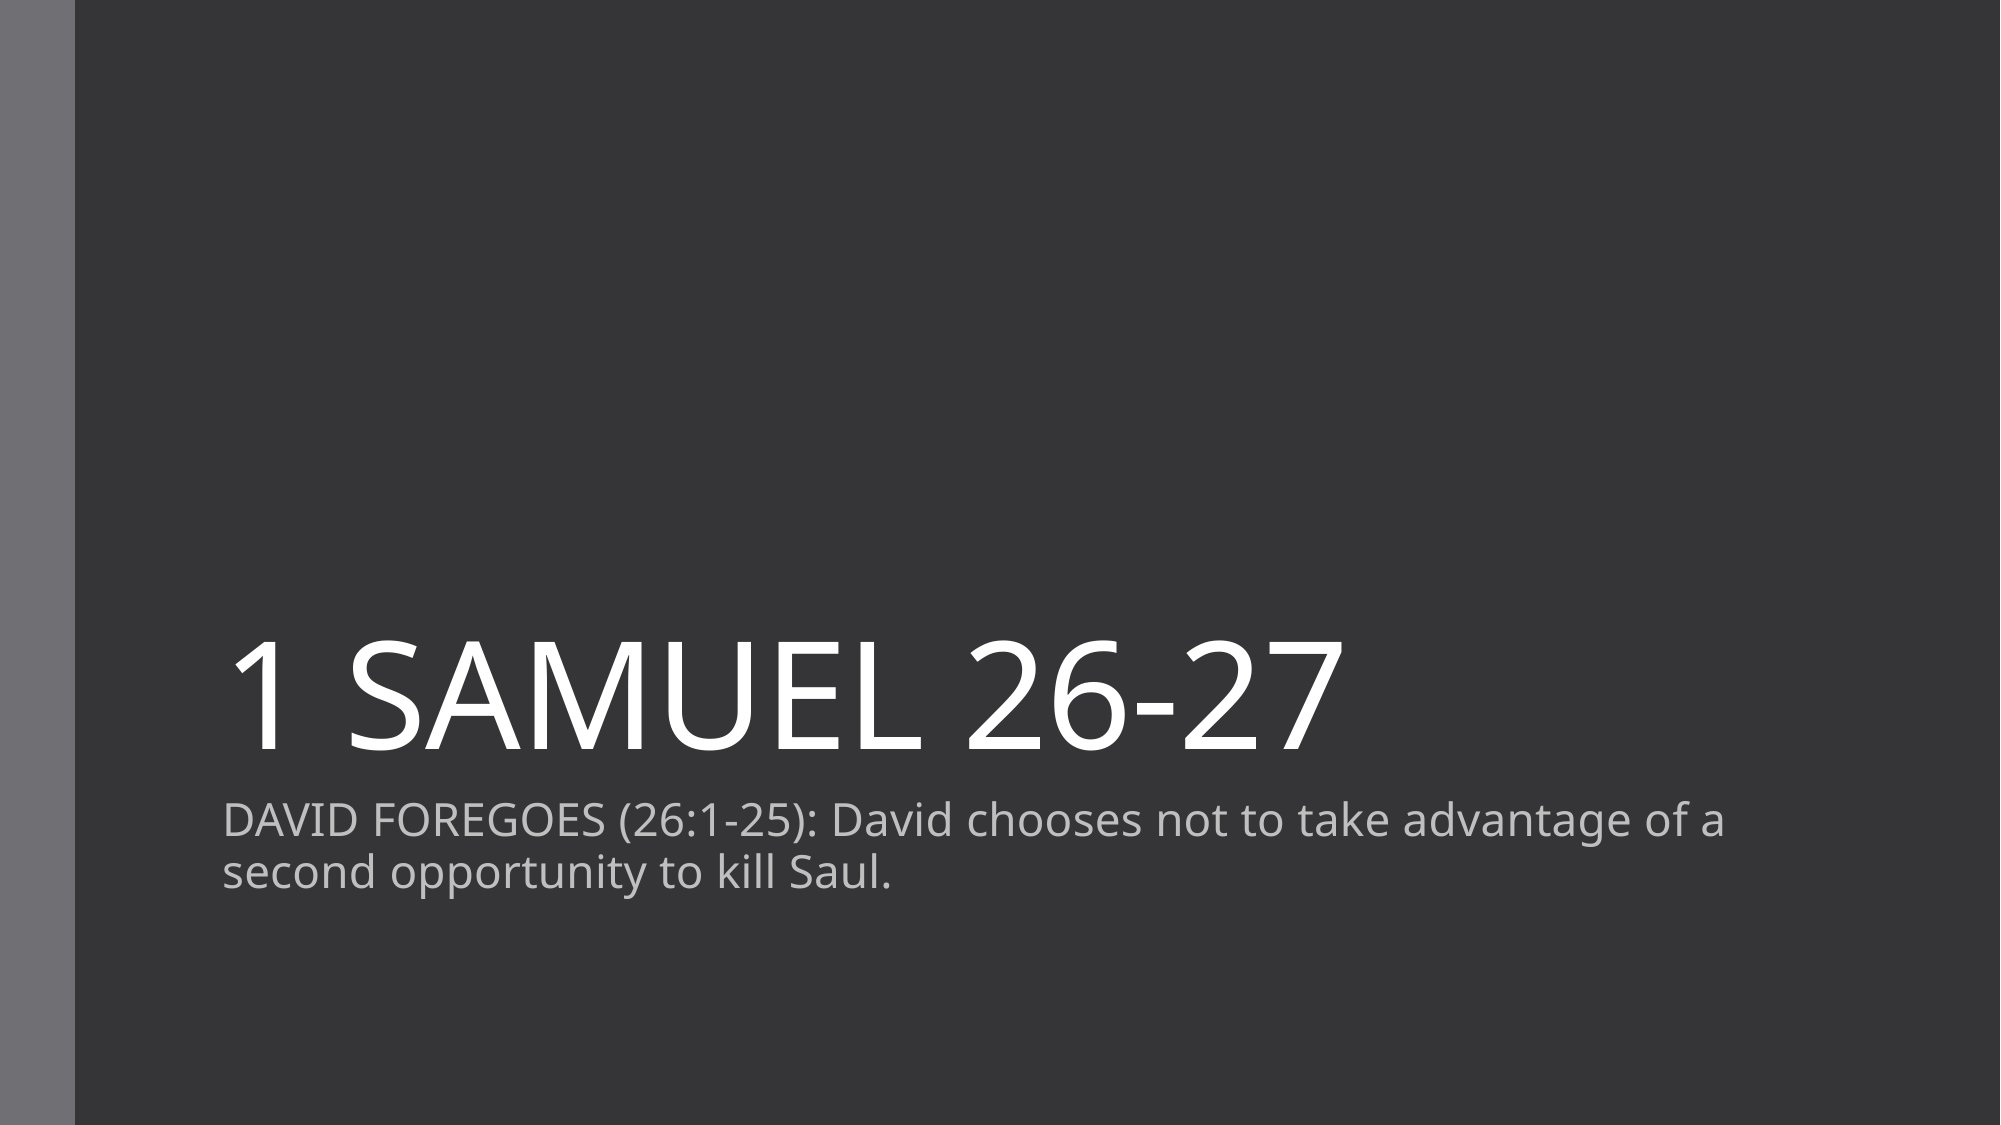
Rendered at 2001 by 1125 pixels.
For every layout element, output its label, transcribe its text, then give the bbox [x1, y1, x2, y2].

subtitle DAVID FOREGOES (26:1-25): David chooses not to take advantage of a second opportunity to kill Saul. [206, 787, 1752, 1066]
title 1 SAMUEL 26-27 [206, 124, 1752, 787]
